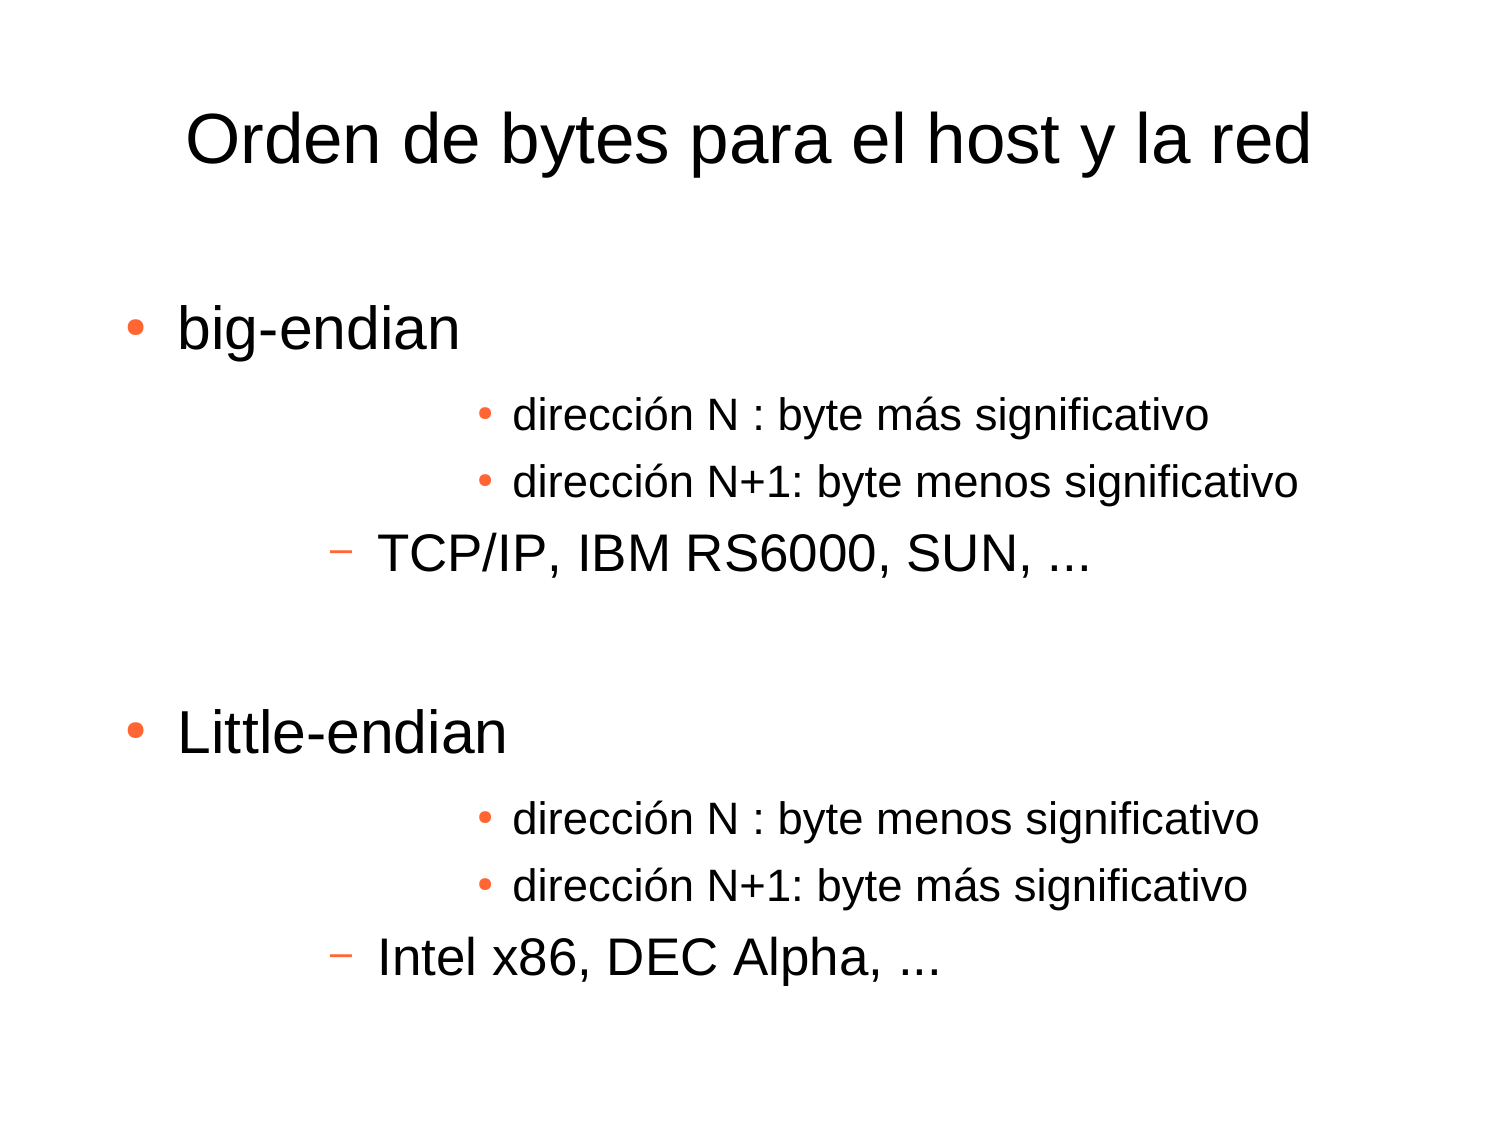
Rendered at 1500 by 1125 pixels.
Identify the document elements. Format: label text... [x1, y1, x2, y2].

list big-endian dirección N : byte más significativo dirección N+1: byte menos significativo TCP/IP, IBM RS6000, SUN, ... Little-endian dirección N : byte menos significativo dirección N+1: byte más significativo Intel x86, DEC Alpha, ... [107, 294, 1425, 987]
title Orden de bytes para el host y la red [75, 44, 1425, 233]
